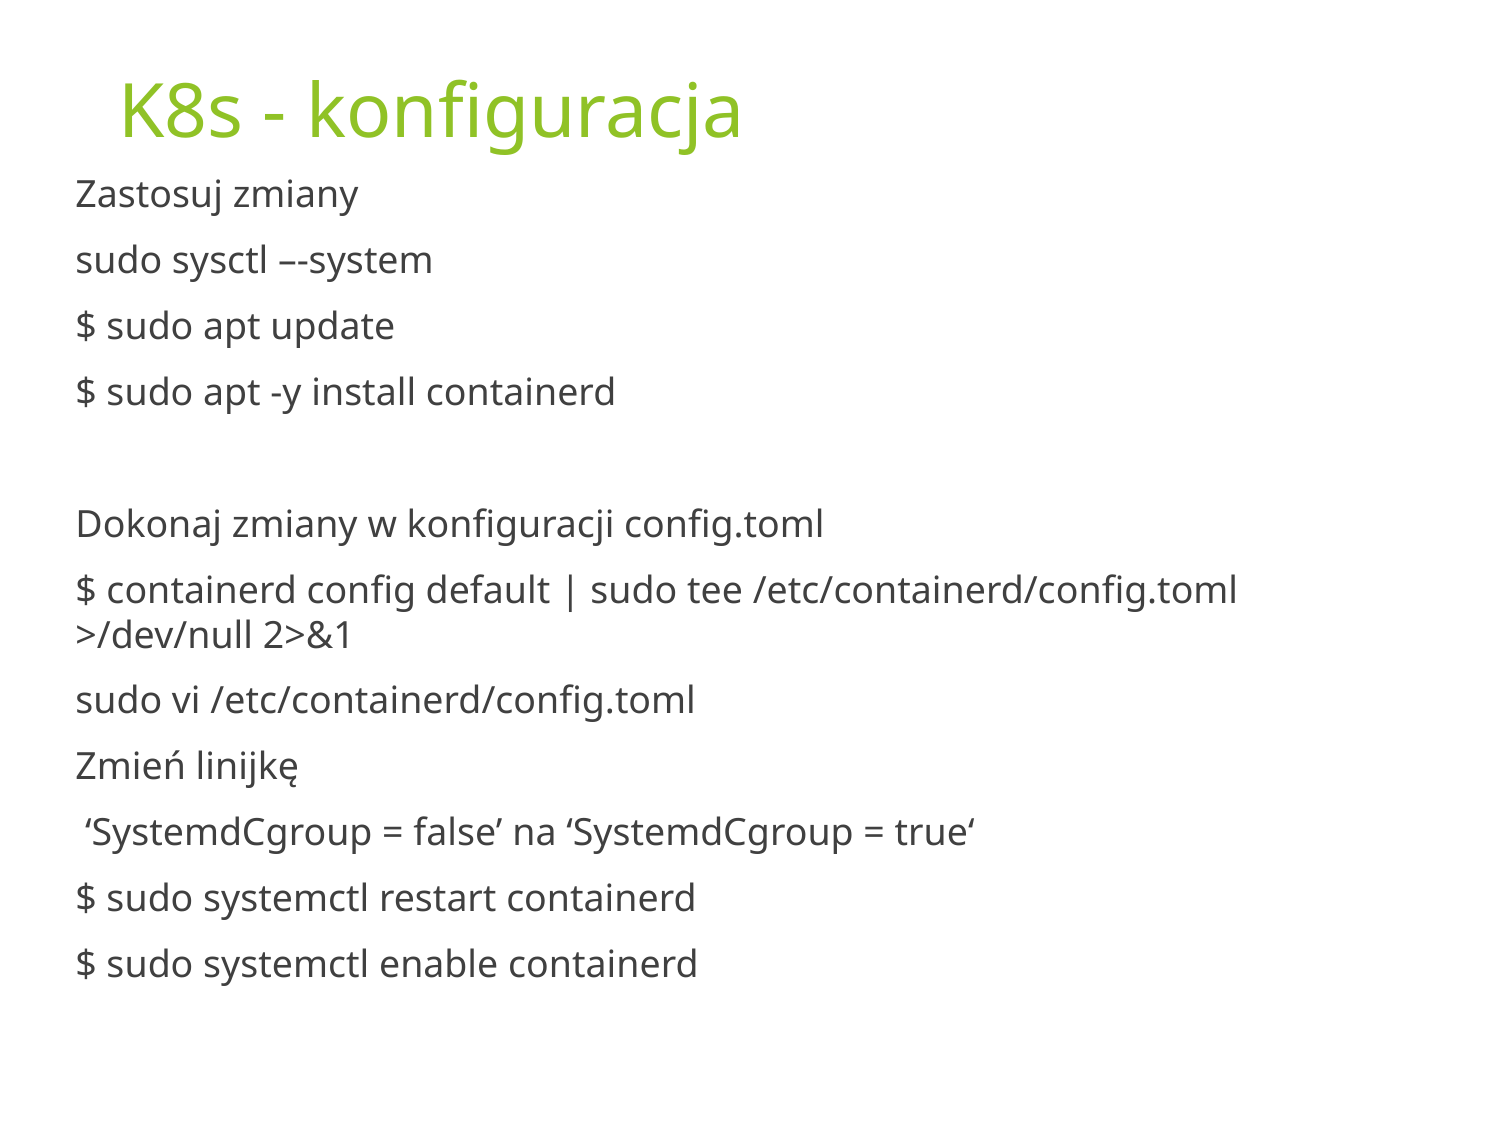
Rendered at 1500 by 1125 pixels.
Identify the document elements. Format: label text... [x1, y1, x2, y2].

list Zastosuj zmiany sudo sysctl –-system $ sudo apt update $ sudo apt -y install containerd Dokonaj zmiany w konfiguracji config.toml $ containerd config default | sudo tee /etc/containerd/config.toml >/dev/null 2>&1 sudo vi /etc/containerd/config.toml Zmień linijkę ‘SystemdCgroup = false’ na ‘SystemdCgroup = true‘ $ sudo systemctl restart containerd $ sudo systemctl enable containerd [60, 162, 1324, 1125]
title K8s - konfiguracja [103, 54, 1145, 162]
